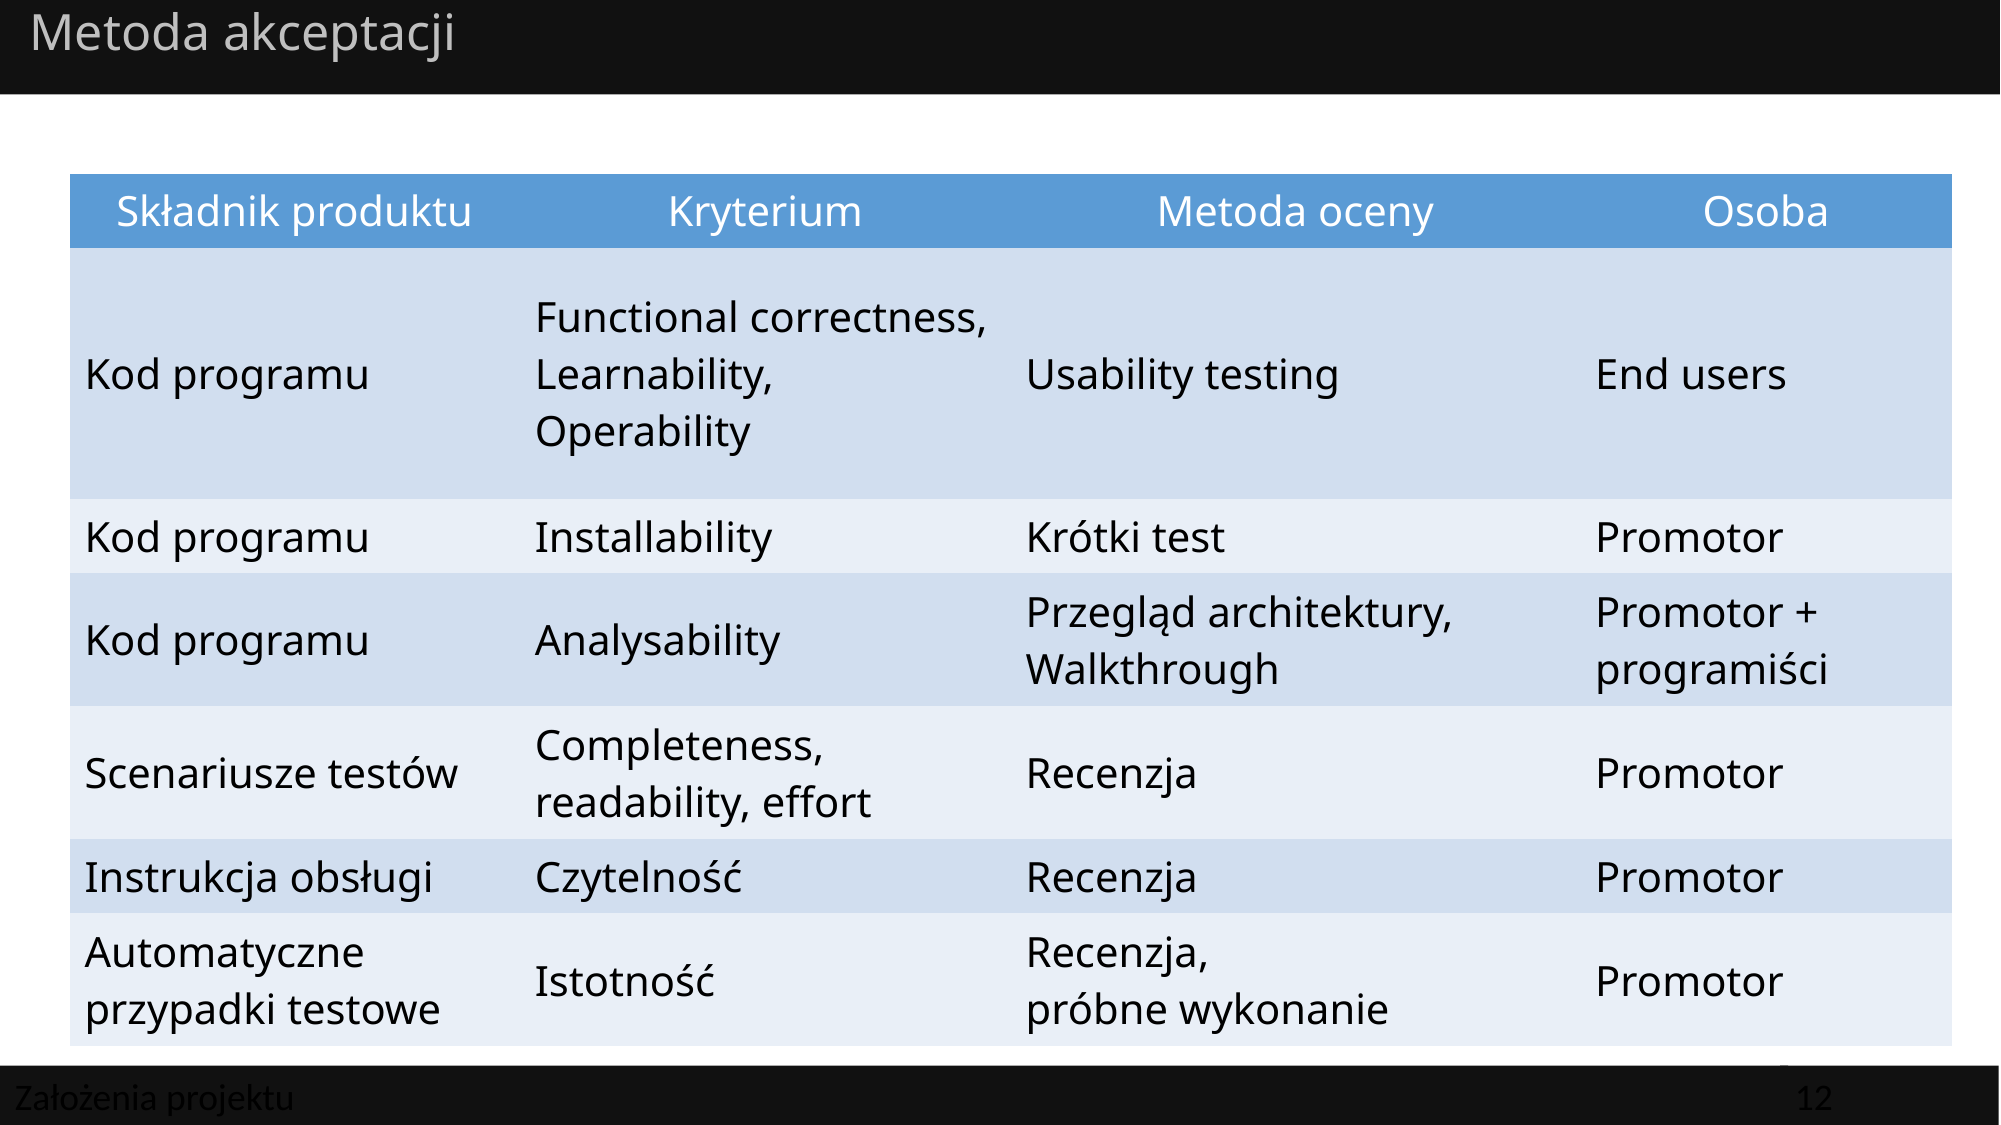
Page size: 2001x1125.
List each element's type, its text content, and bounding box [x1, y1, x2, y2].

table_cell Promotor [1580, 913, 1952, 1046]
table_cell Promotor [1580, 839, 1952, 913]
footer Założenia projektu [0, 1065, 1780, 1125]
title Metoda akceptacji [0, 0, 2000, 95]
table_cell Usability testing [1011, 248, 1580, 499]
table_cell Functional correctness, Learnability, Operability [520, 248, 1011, 499]
table_cell Recenzja [1011, 839, 1580, 913]
table_cell Przegląd architektury, Walkthrough [1011, 573, 1580, 706]
table_cell Czytelność [520, 839, 1011, 913]
table_cell Automatyczne przypadki testowe [70, 913, 520, 1046]
table_cell Promotor + programiści [1580, 573, 1952, 706]
table_cell Kod programu [70, 573, 520, 706]
table_cell Installability [520, 499, 1011, 573]
slide_number <number> [1780, 1065, 1999, 1125]
table_cell Completeness, readability, effort [520, 706, 1011, 839]
table_cell Istotność [520, 913, 1011, 1046]
table_cell Kod programu [70, 499, 520, 573]
table_cell Recenzja, próbne wykonanie [1011, 913, 1580, 1046]
table_cell Krótki test [1011, 499, 1580, 573]
table_cell Recenzja [1011, 706, 1580, 839]
table_header Osoba [1580, 174, 1952, 248]
table_header Składnik produktu [70, 174, 520, 248]
table_header Kryterium [520, 174, 1011, 248]
table_cell Promotor [1580, 706, 1952, 839]
table_cell Kod programu [70, 248, 520, 499]
table_header Metoda oceny [1011, 174, 1580, 248]
table_cell Instrukcja obsługi [70, 839, 520, 913]
table_cell Scenariusze testów [70, 706, 520, 839]
table_cell End users [1580, 248, 1952, 499]
table_cell Analysability [520, 573, 1011, 706]
table_cell Promotor [1580, 499, 1952, 573]
